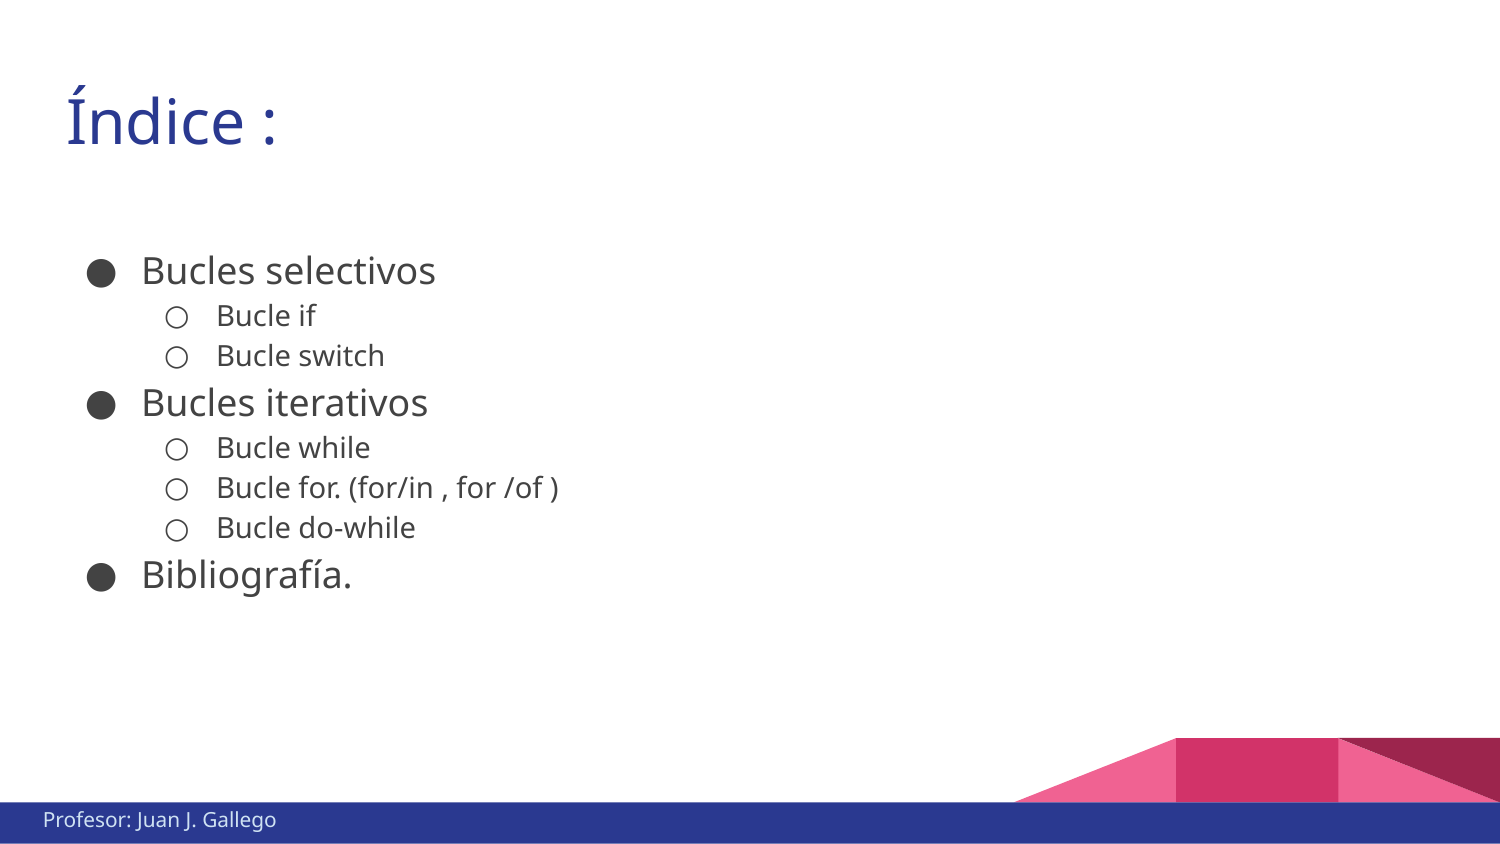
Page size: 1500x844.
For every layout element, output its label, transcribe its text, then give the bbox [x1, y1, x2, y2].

list Bucles selectivos Bucle if Bucle switch Bucles iterativos Bucle while Bucle for. (for/in , for /of ) Bucle do-while Bibliografía. [51, 225, 1449, 773]
title Índice : [51, 67, 1449, 167]
